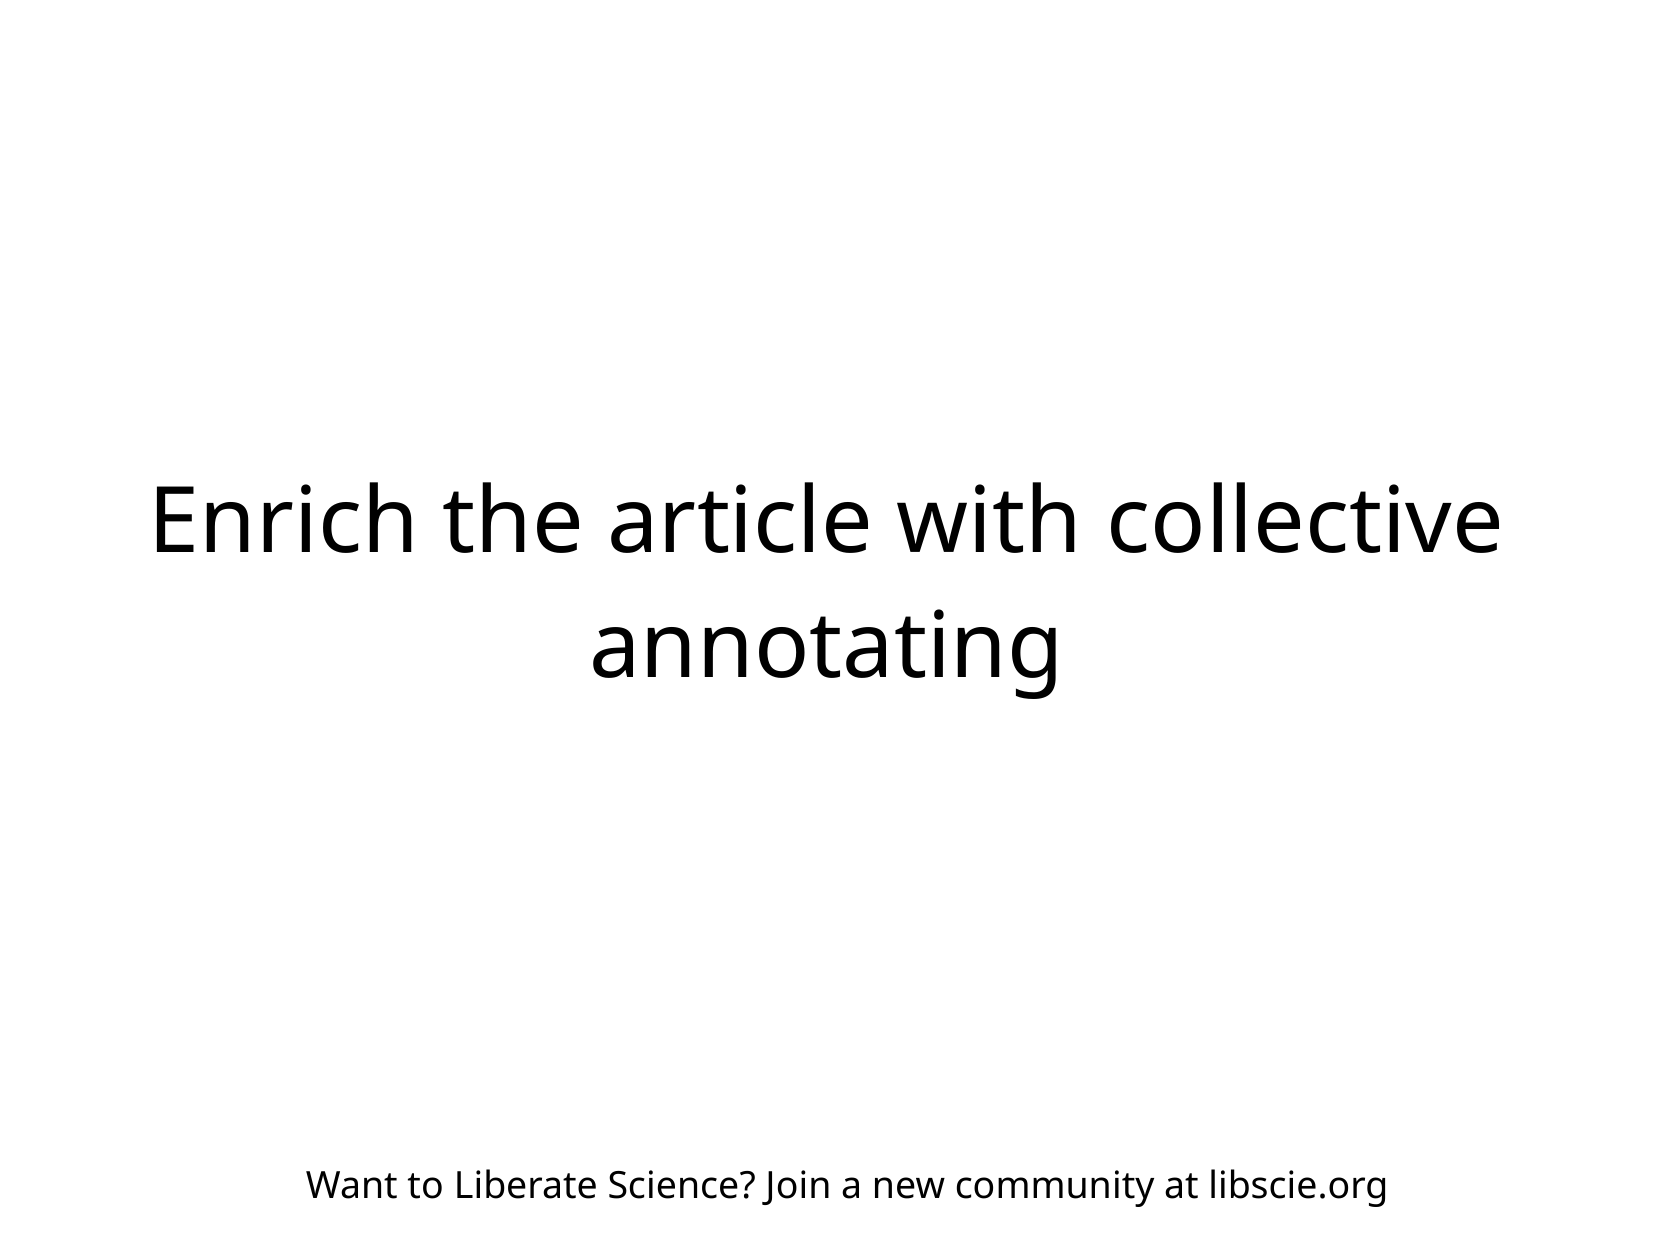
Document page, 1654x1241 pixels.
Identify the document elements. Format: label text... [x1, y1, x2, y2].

title Enrich the article with collective annotating [82, 469, 1571, 691]
